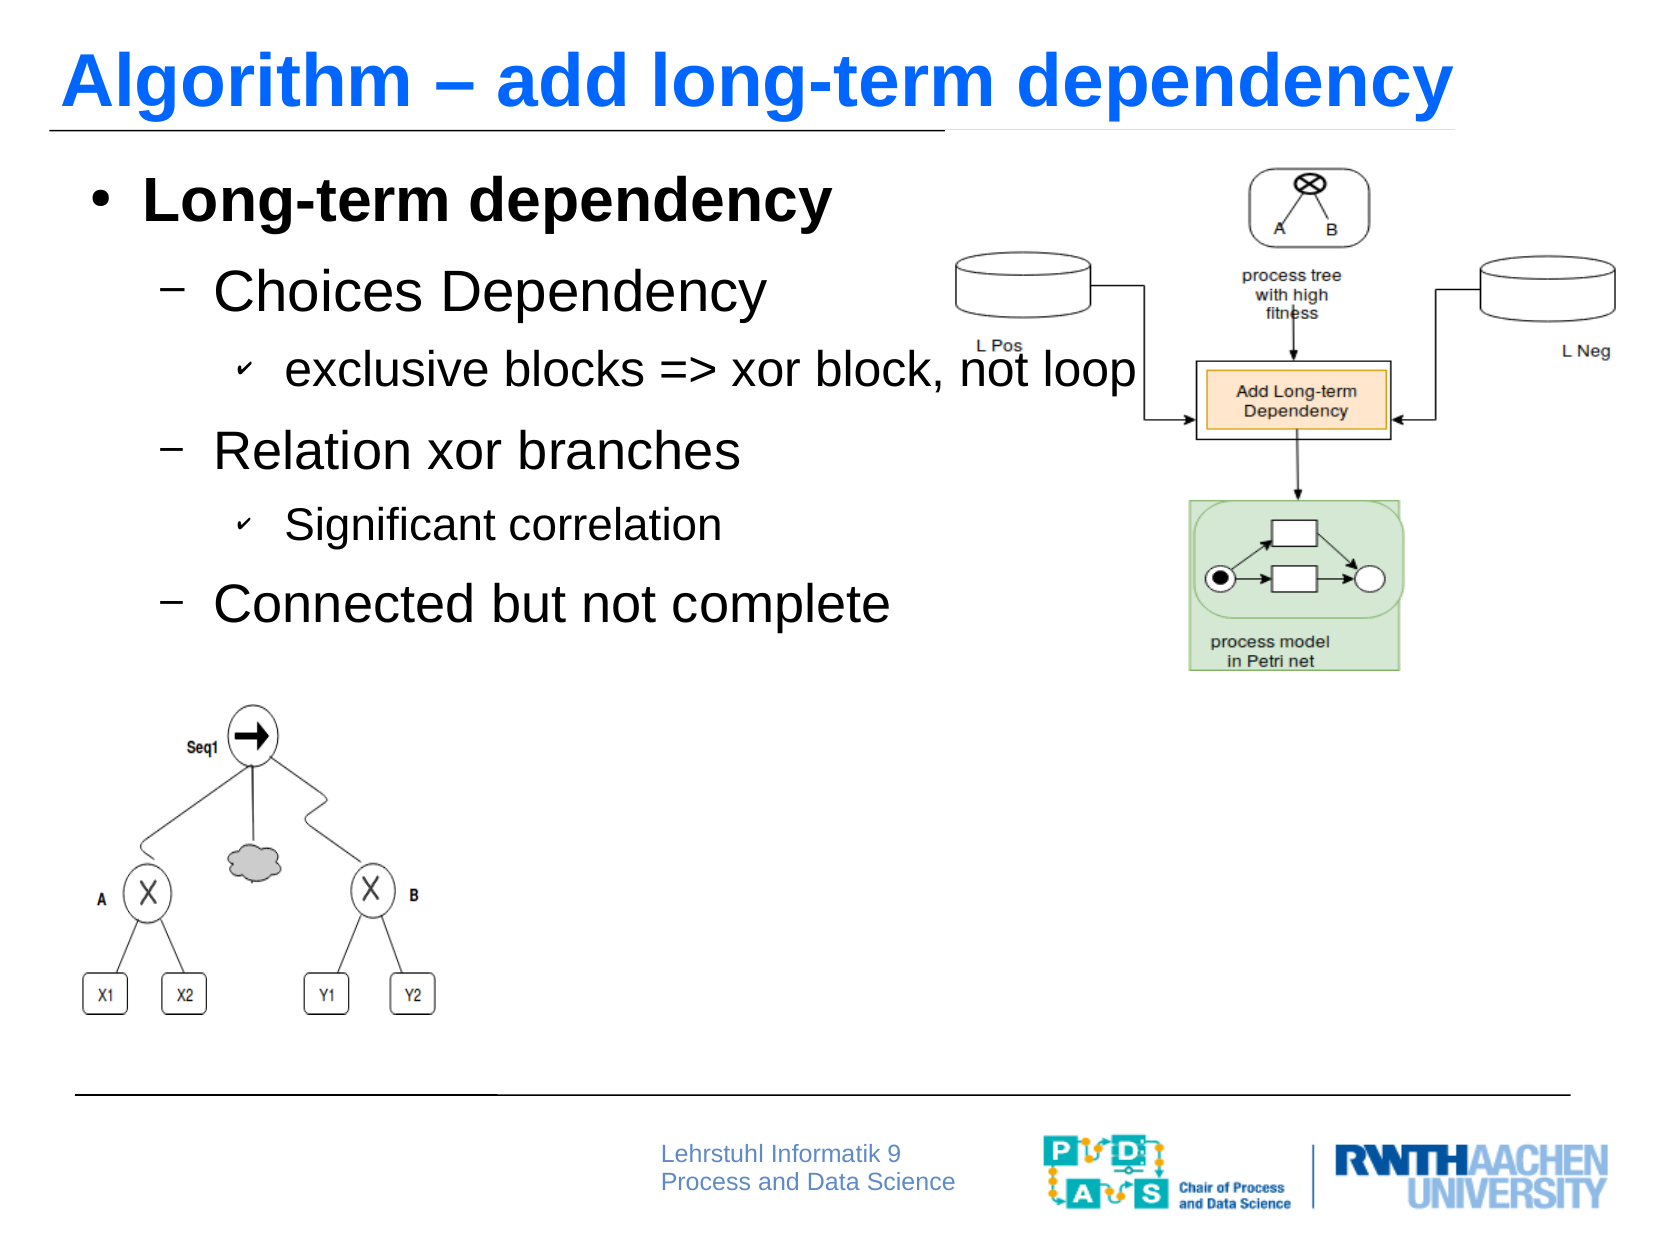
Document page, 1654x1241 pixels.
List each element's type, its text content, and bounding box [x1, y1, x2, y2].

list Long-term dependency Choices Dependency exclusive blocks => xor block, not loop Relation xor branches Significant correlation Connected but not complete [71, 165, 1561, 1021]
picture [1005, 1090, 1647, 1241]
picture [945, 130, 1654, 671]
title Algorithm – add long-term dependency [60, 30, 1549, 131]
picture [78, 704, 436, 1015]
